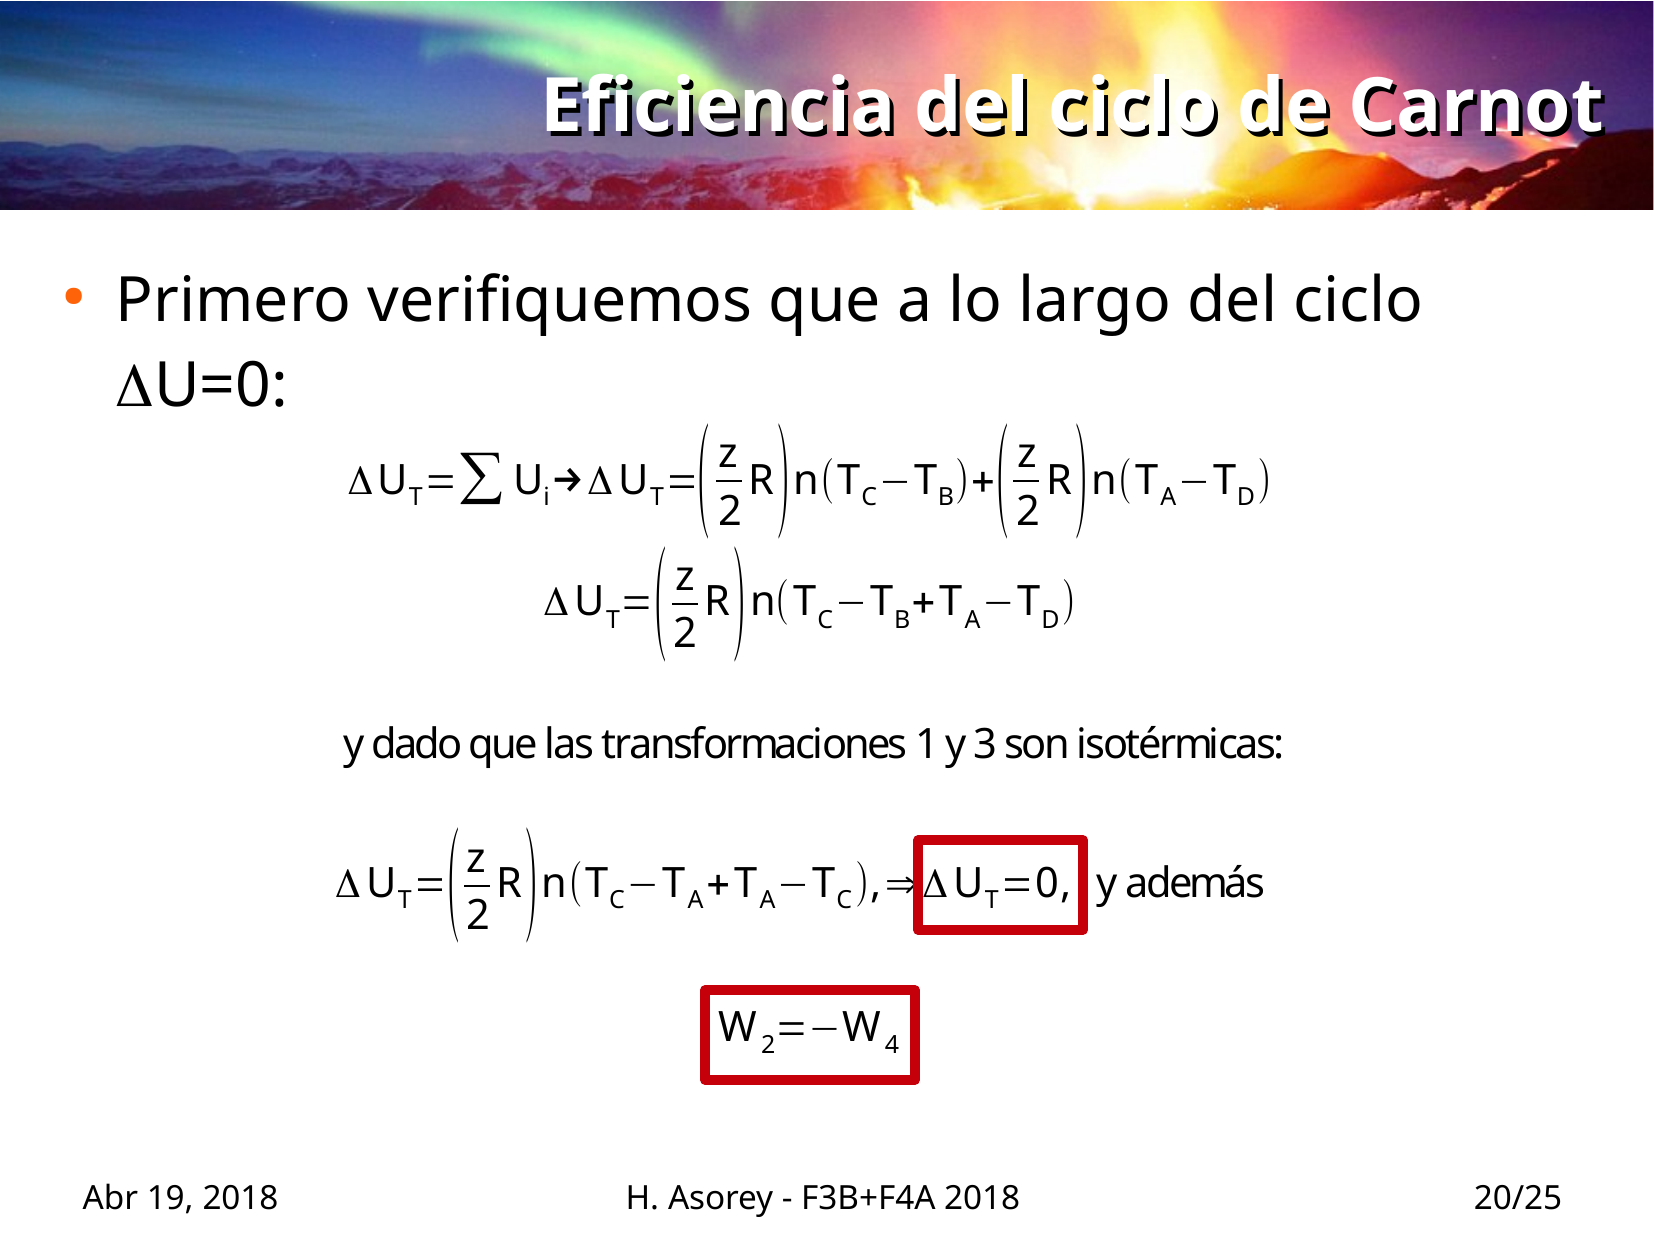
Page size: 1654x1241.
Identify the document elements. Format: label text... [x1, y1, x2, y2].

chart [710, 995, 910, 1060]
title Eficiencia del ciclo de Carnot [45, 15, 1606, 191]
list Primero verifiquemos que a lo largo del ciclo DU=0: [45, 255, 1606, 1156]
chart [327, 421, 1290, 1060]
picture [0, 1, 1654, 210]
